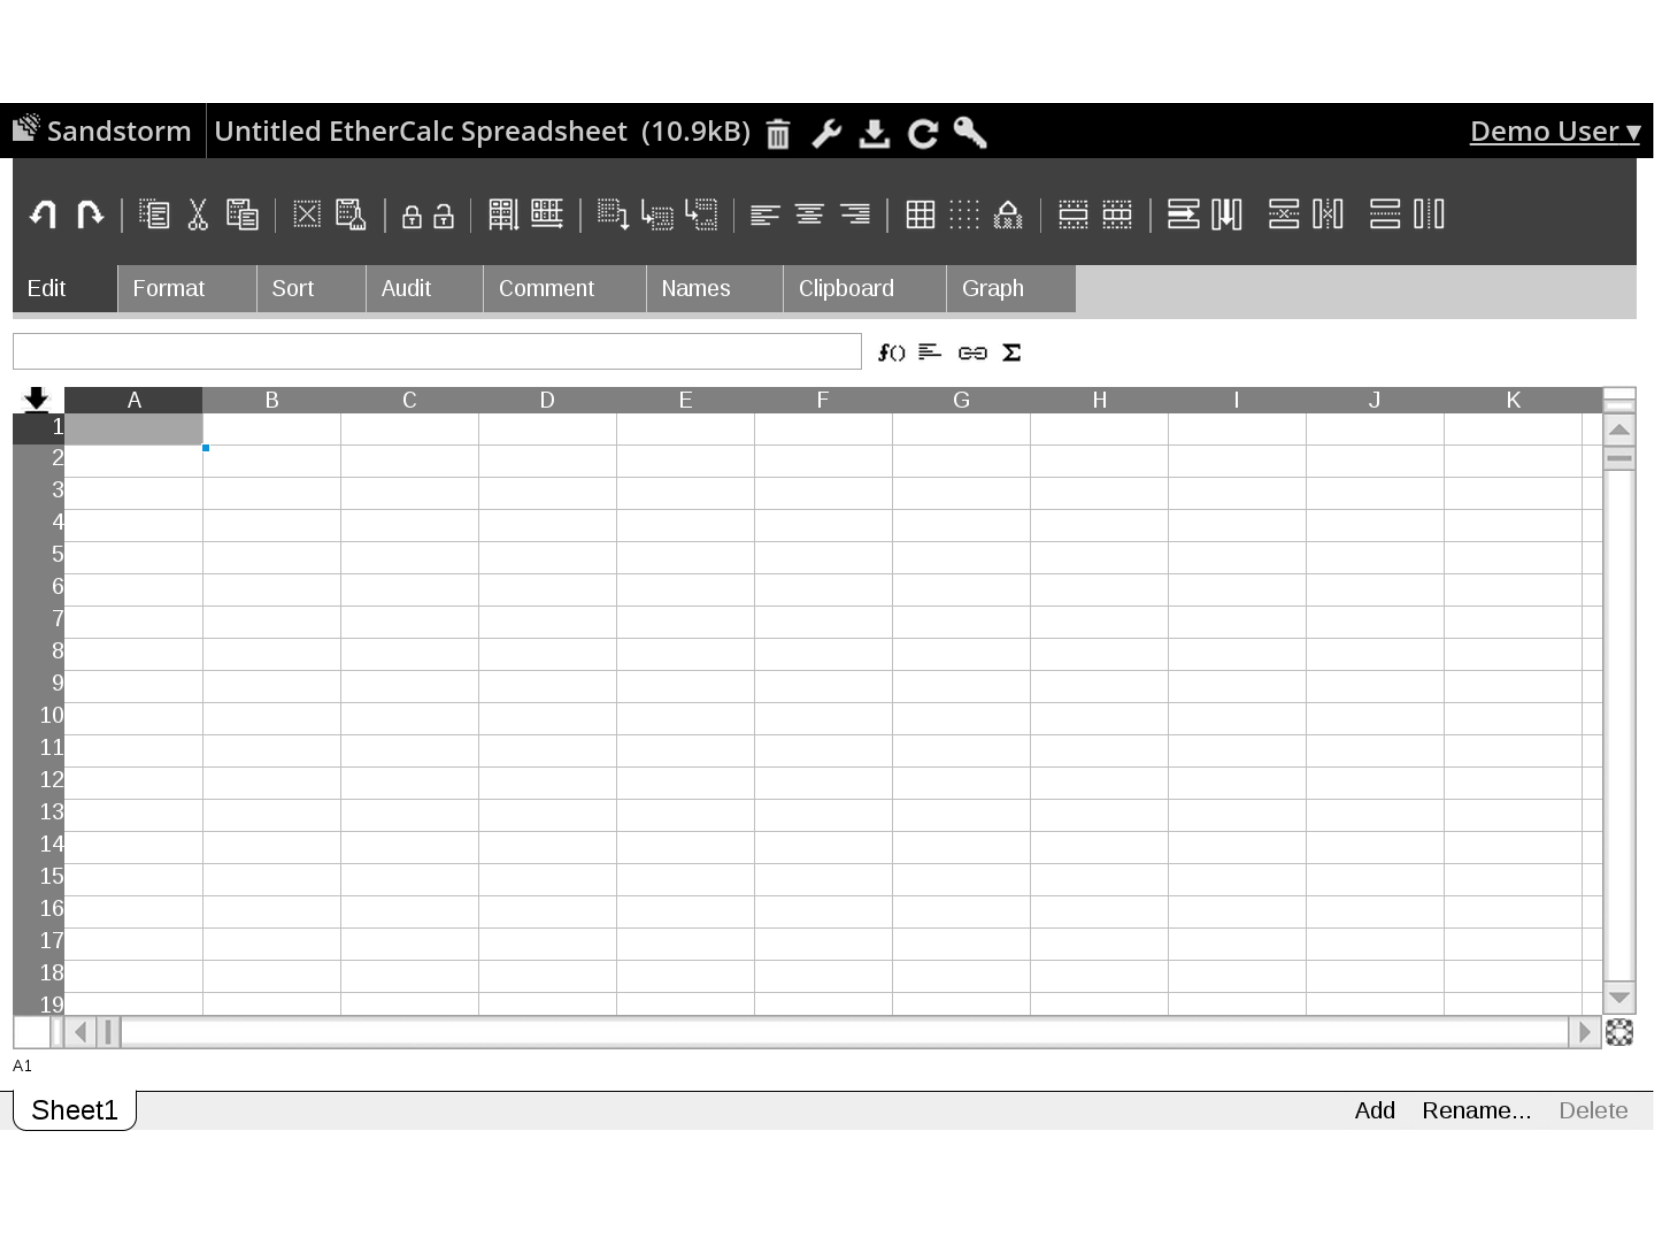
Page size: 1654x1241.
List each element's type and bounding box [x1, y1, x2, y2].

picture [0, 103, 1654, 1138]
